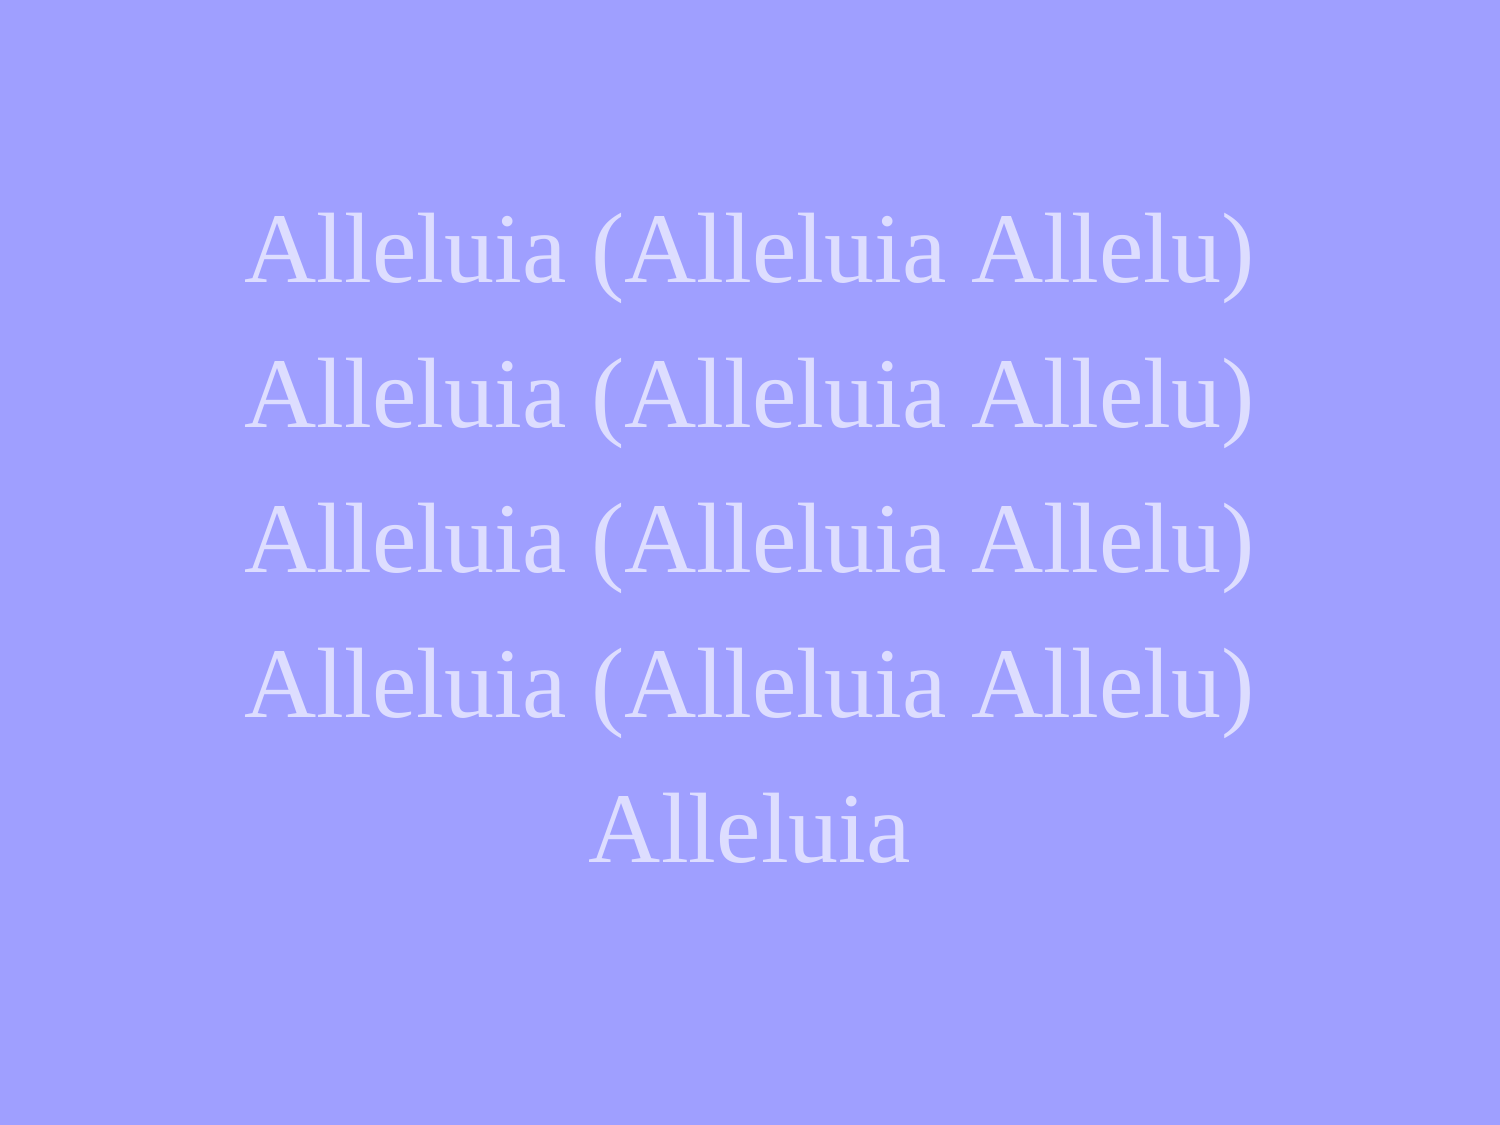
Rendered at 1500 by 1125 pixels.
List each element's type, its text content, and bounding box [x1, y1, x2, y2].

list Alleluia (Alleluia Allelu) Alleluia (Alleluia Allelu) Alleluia (Alleluia Allelu) Alleluia (Alleluia Allelu) Alleluia [112, 174, 1388, 1000]
